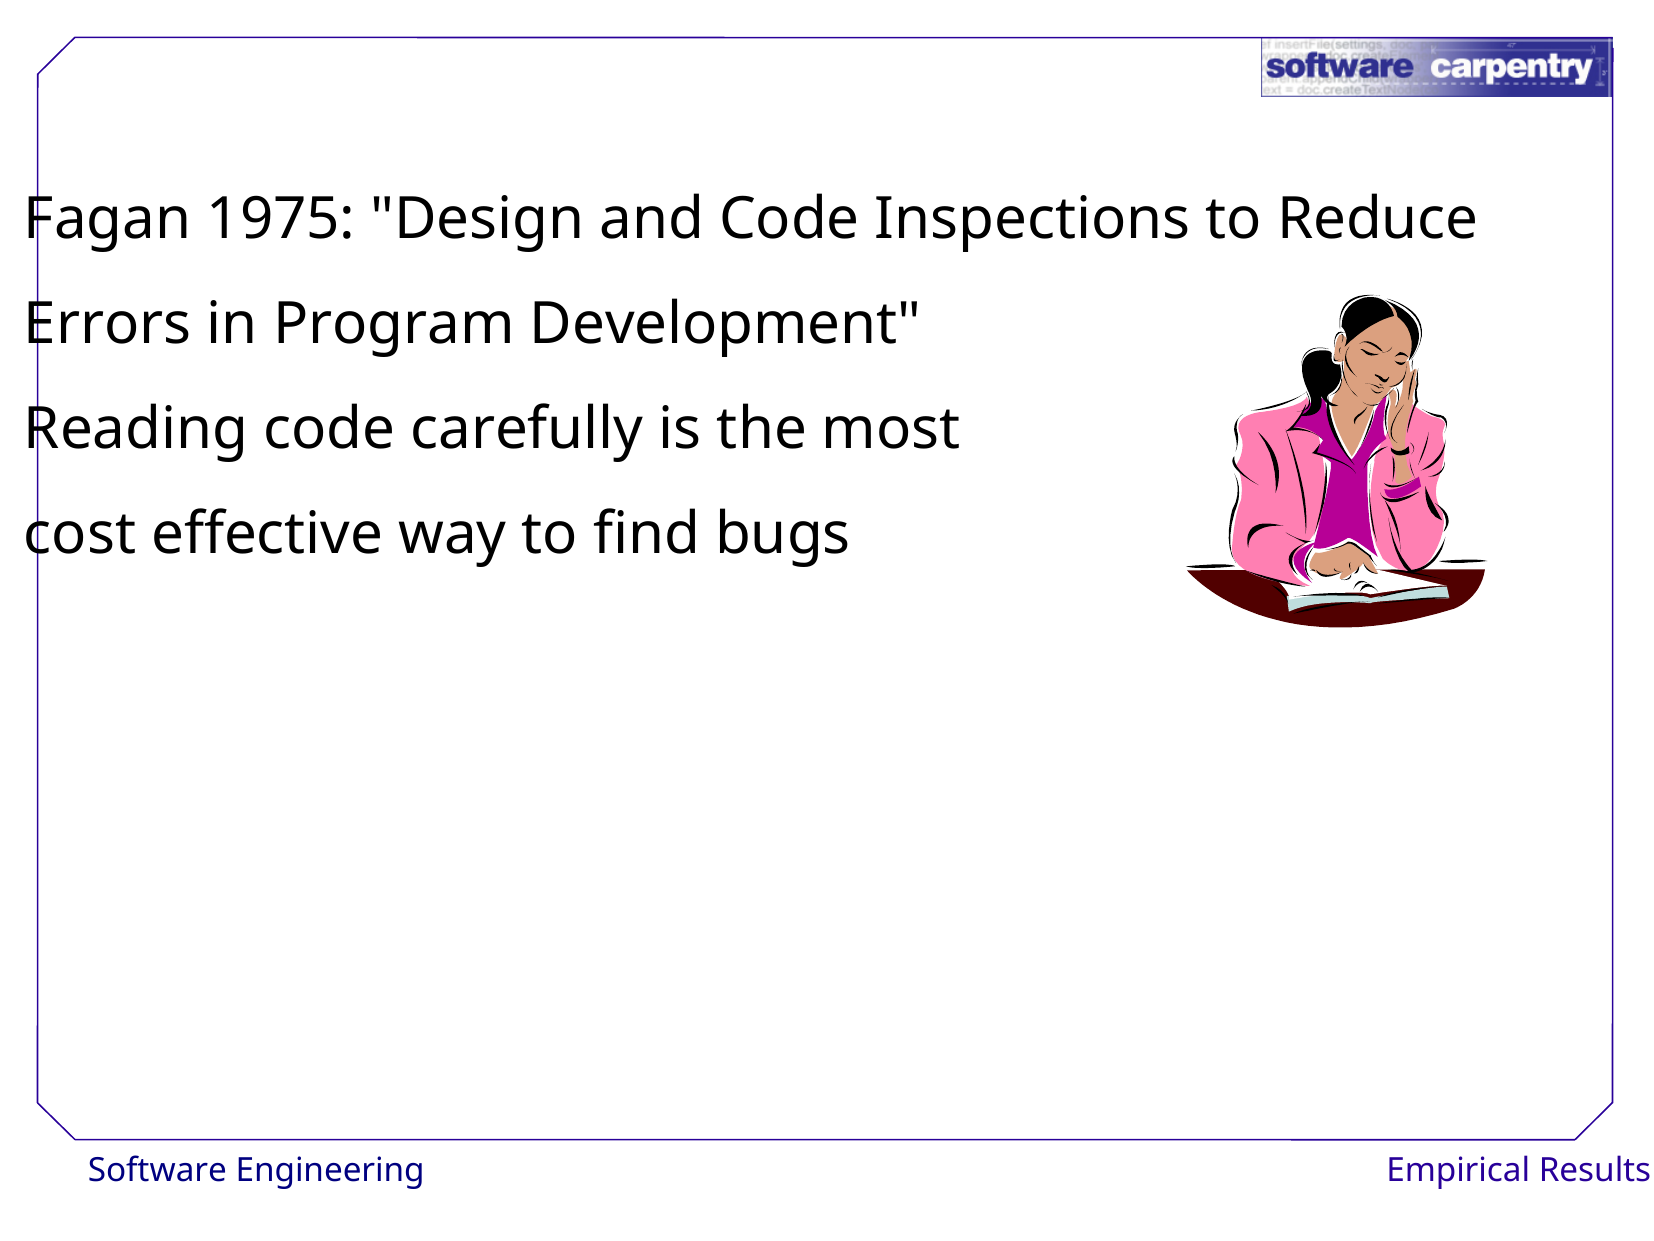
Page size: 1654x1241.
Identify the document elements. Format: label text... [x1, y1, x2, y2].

picture [1185, 288, 1488, 668]
text_box Fagan 1975: "Design and Code Inspections to Reduce Errors in Program Development" Reading code carefully is the most cost effective way to find bugs [9, 137, 1644, 574]
picture [1261, 39, 1613, 97]
